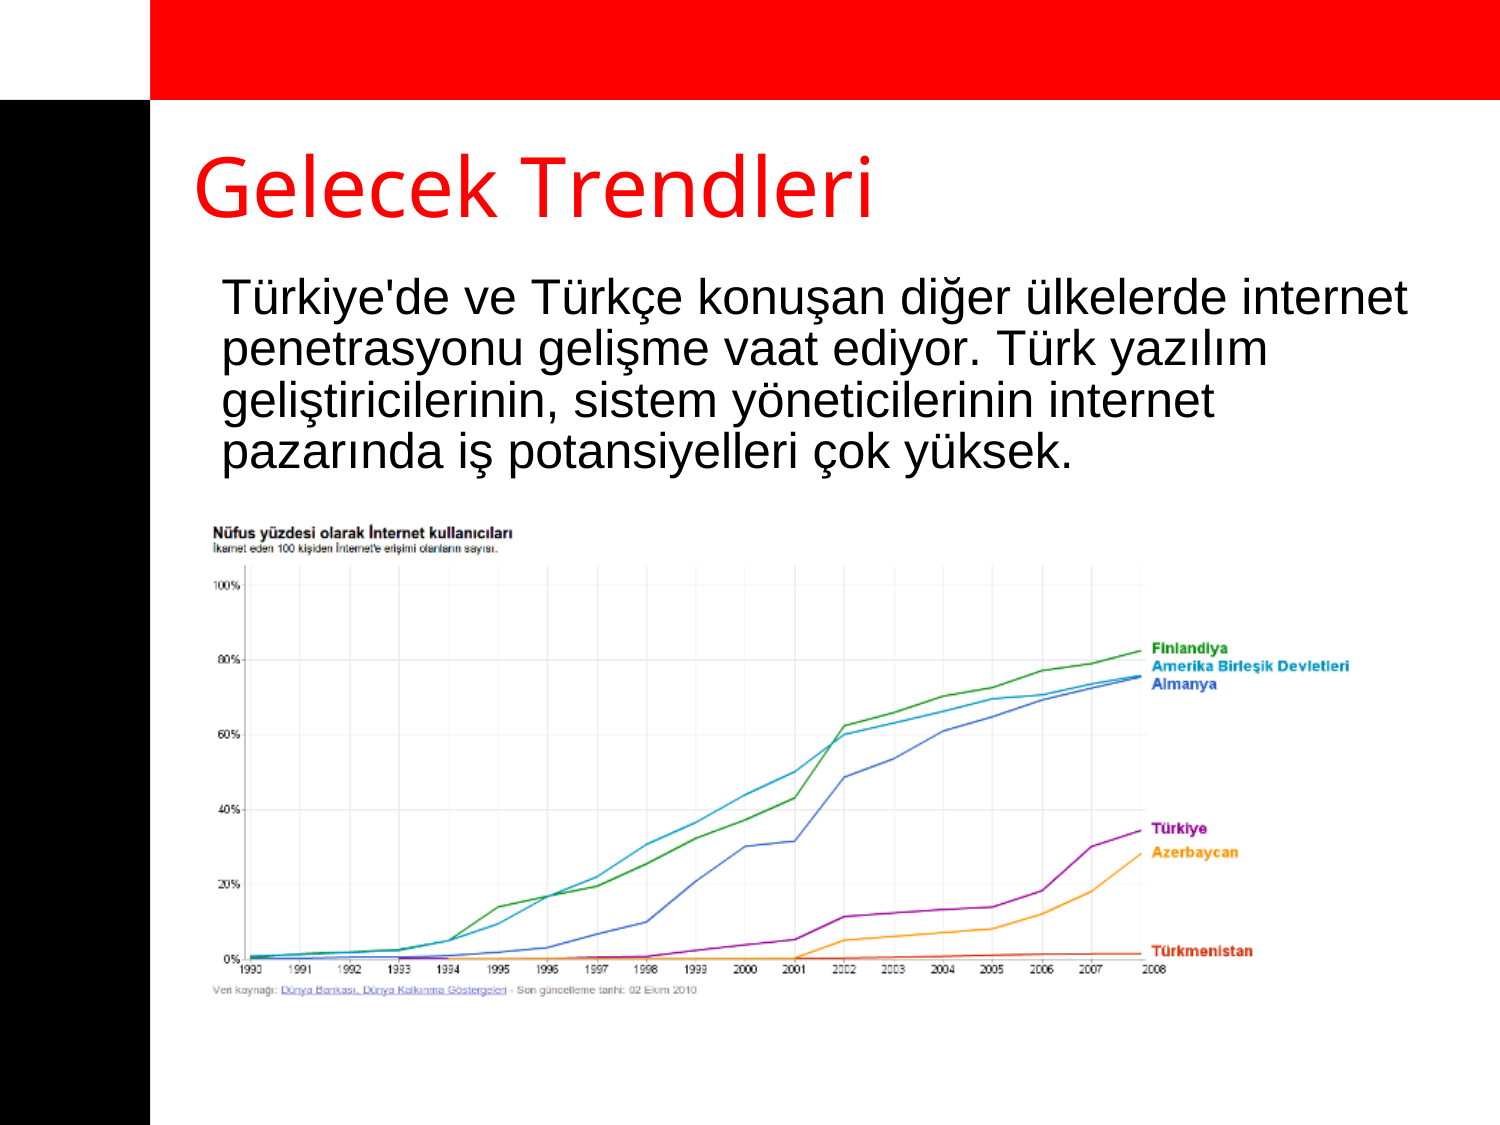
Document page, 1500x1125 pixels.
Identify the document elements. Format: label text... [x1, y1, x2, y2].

title Gelecek Trendleri [177, 103, 1388, 266]
text_box Türkiye'de ve Türkçe konuşan diğer ülkelerde internet penetrasyonu gelişme vaat ediyor. Türk yazılım geliştiricilerinin, sistem yöneticilerinin internet pazarında iş potansiyelleri çok yüksek. [206, 265, 1447, 487]
picture [207, 521, 1359, 1004]
